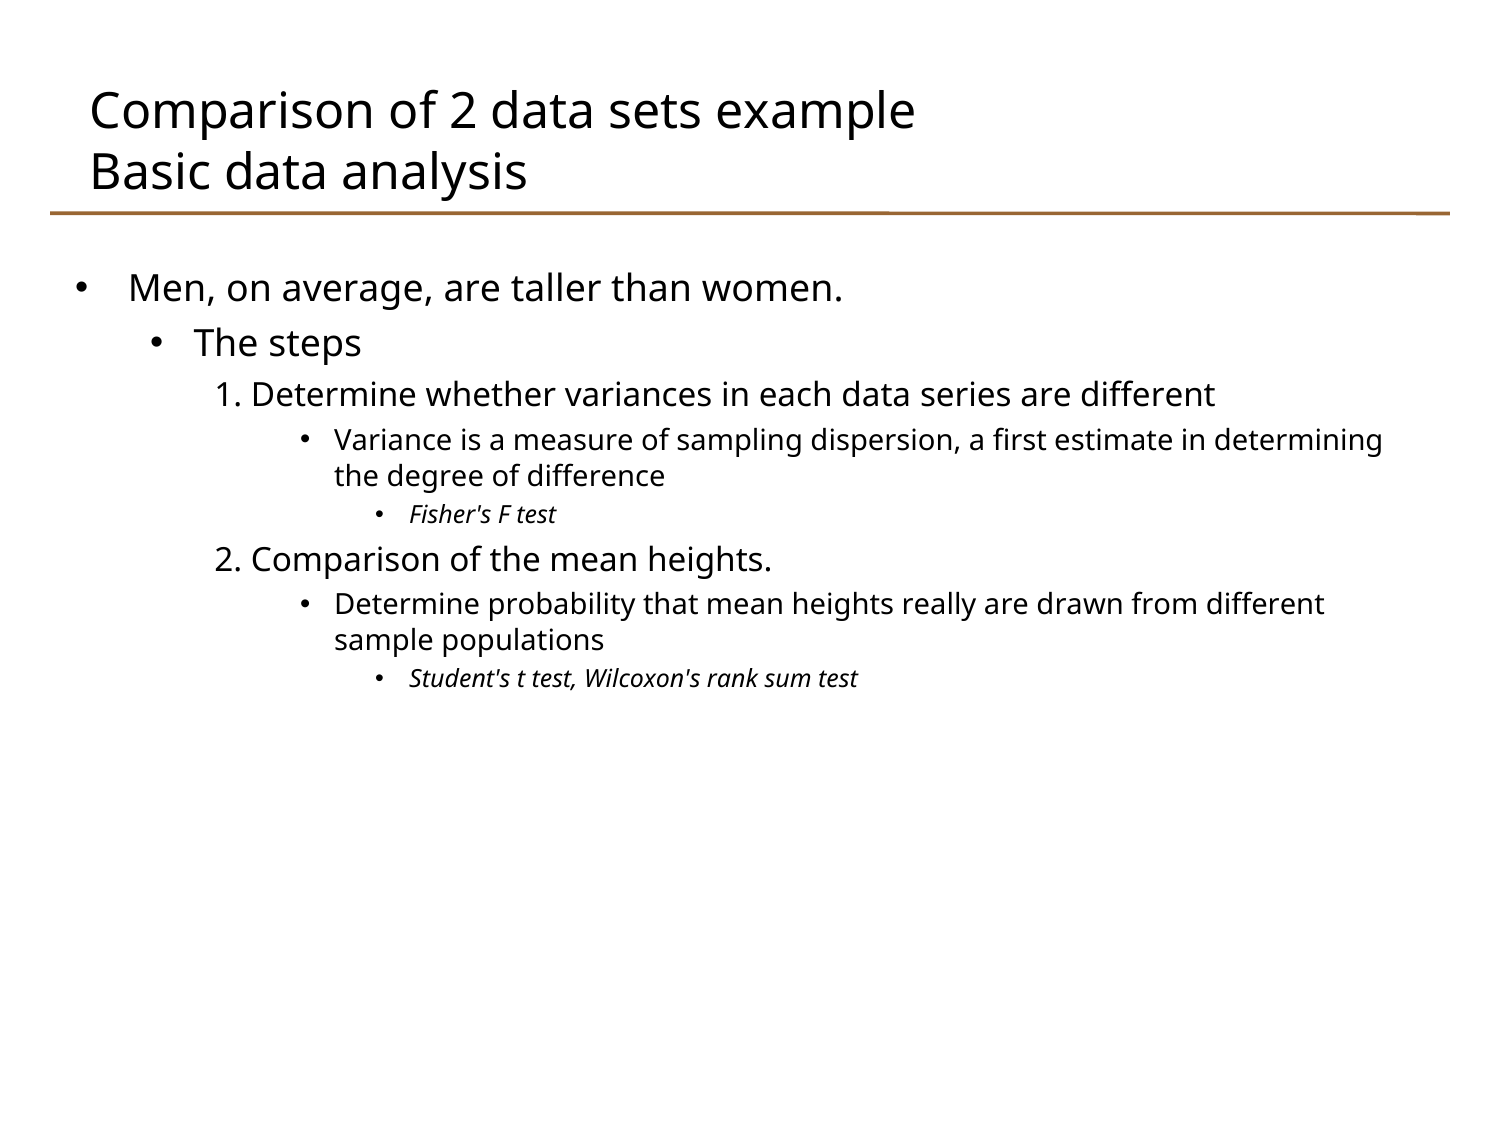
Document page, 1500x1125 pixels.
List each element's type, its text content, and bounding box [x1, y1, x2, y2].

text_box Comparison of 2 data sets example Basic data analysis [75, 44, 1425, 233]
text_box Men, on average, are taller than women. The steps 1. Determine whether variances in each data series are different Variance is a measure of sampling dispersion, a first estimate in determining the degree of difference Fisher's F test 2. Comparison of the mean heights. Determine probability that mean heights really are drawn from different sample populations Student's t test, Wilcoxon's rank sum test [75, 263, 1425, 1006]
